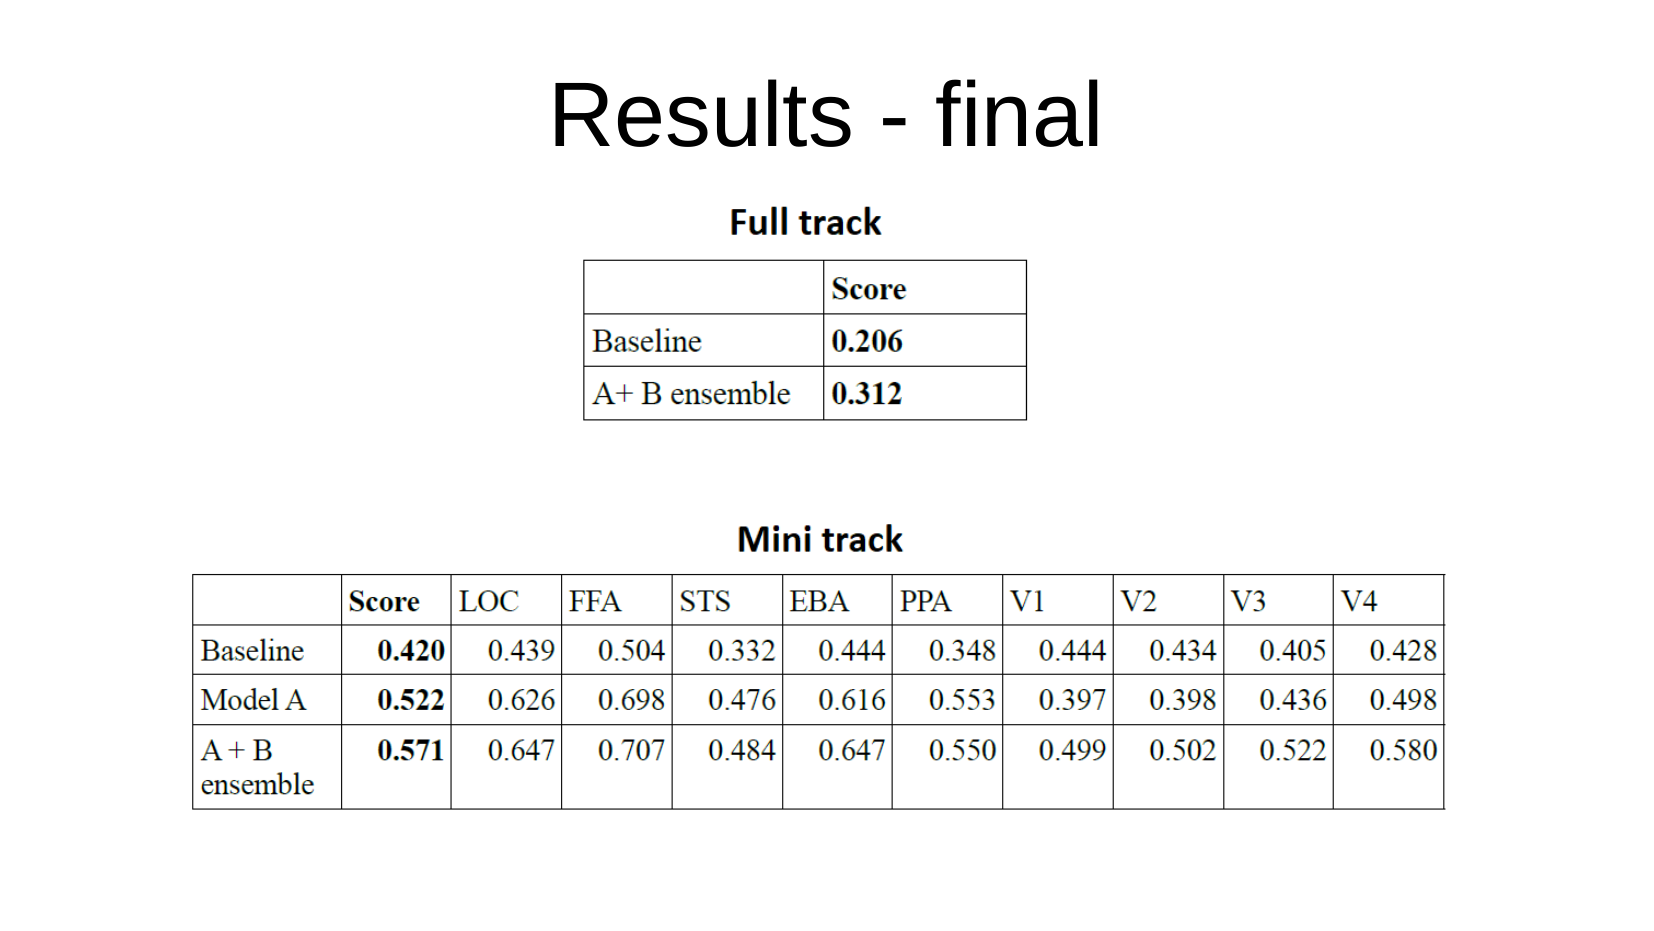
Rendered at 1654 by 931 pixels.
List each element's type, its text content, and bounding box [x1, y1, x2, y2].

picture [559, 201, 1048, 438]
picture [178, 522, 1463, 826]
title Results - final [82, 37, 1571, 193]
